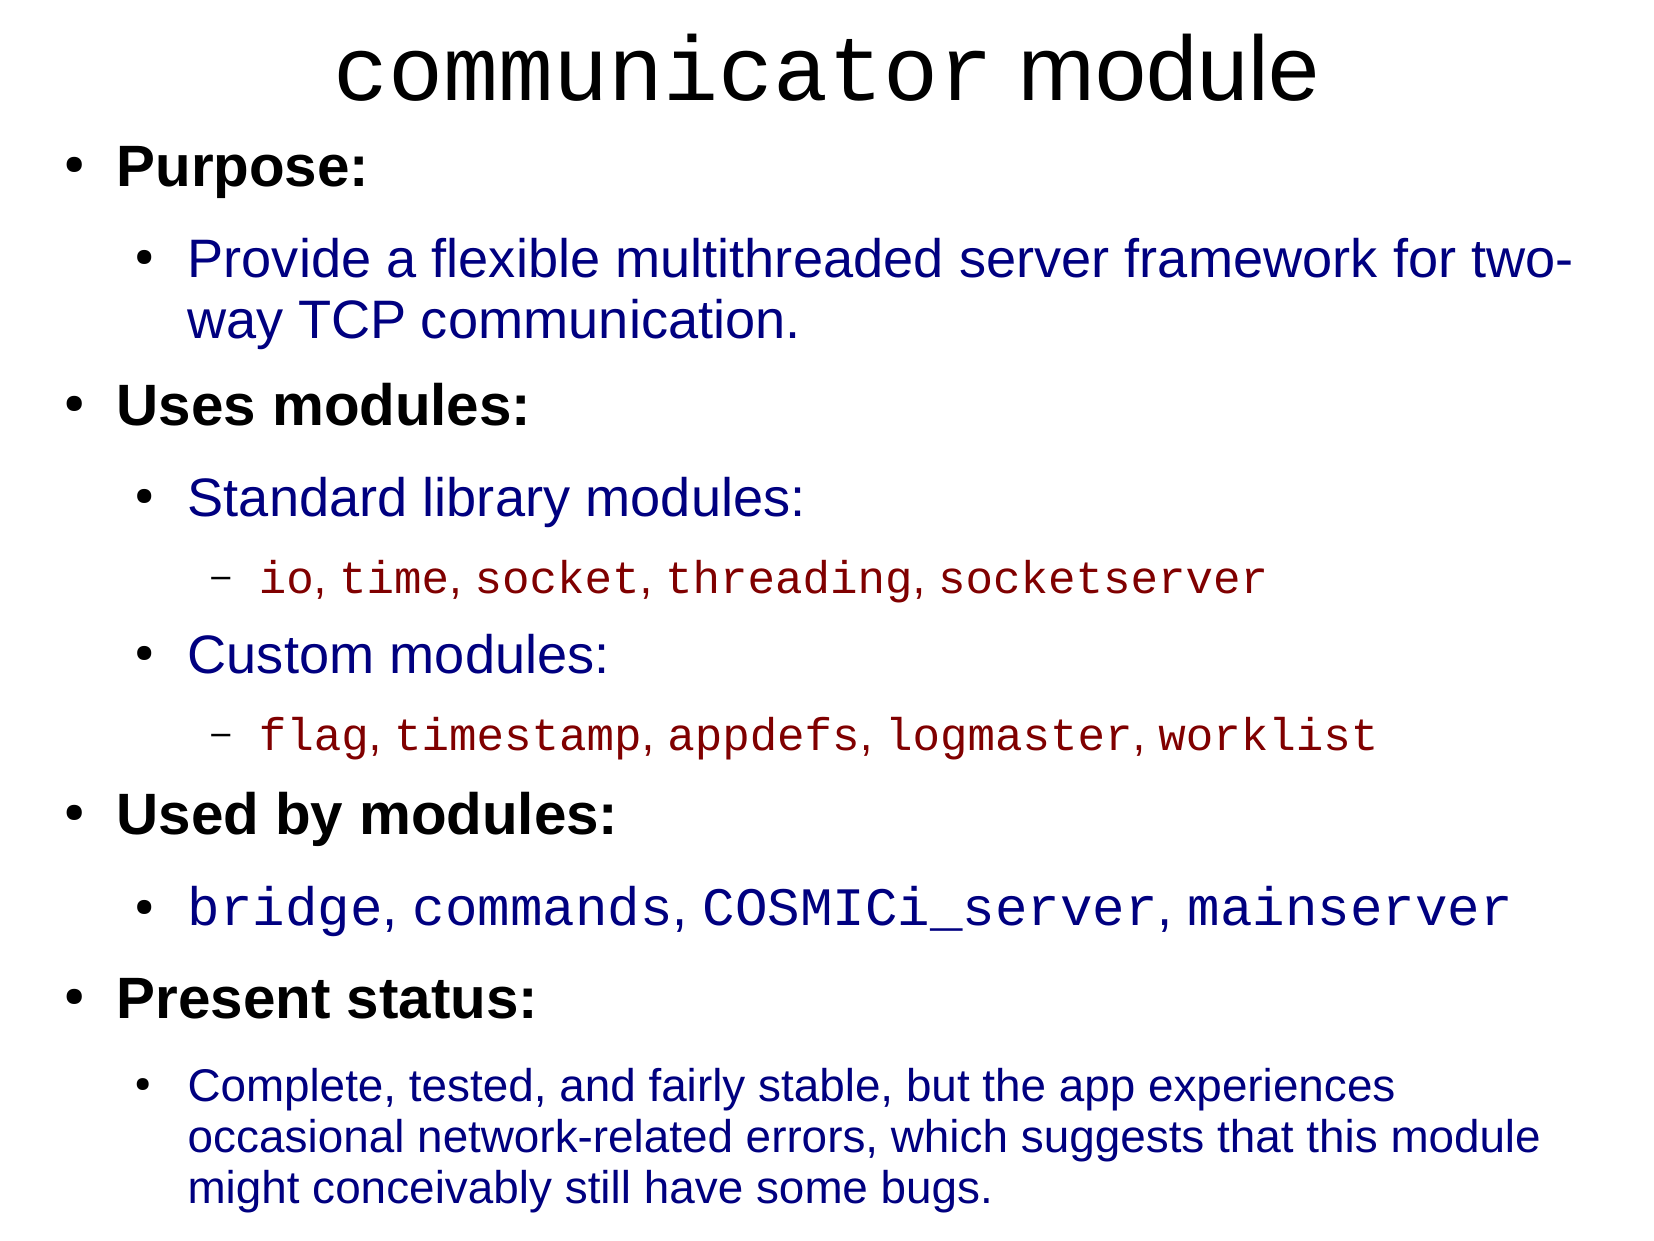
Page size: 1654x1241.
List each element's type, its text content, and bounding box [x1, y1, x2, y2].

title communicator module [82, 17, 1571, 129]
list Purpose: Provide a flexible multithreaded server framework for two-way TCP communication. Uses modules: Standard library modules: io, time, socket, threading, socketserver Custom modules: flag, timestamp, appdefs, logmaster, worklist Used by modules: bridge, commands, COSMICi_server, mainserver Present status: Complete, tested, and fairly stable, but the app experiences occasional network-related errors, which suggests that this module might conceivably still have some bugs. [46, 133, 1603, 1214]
